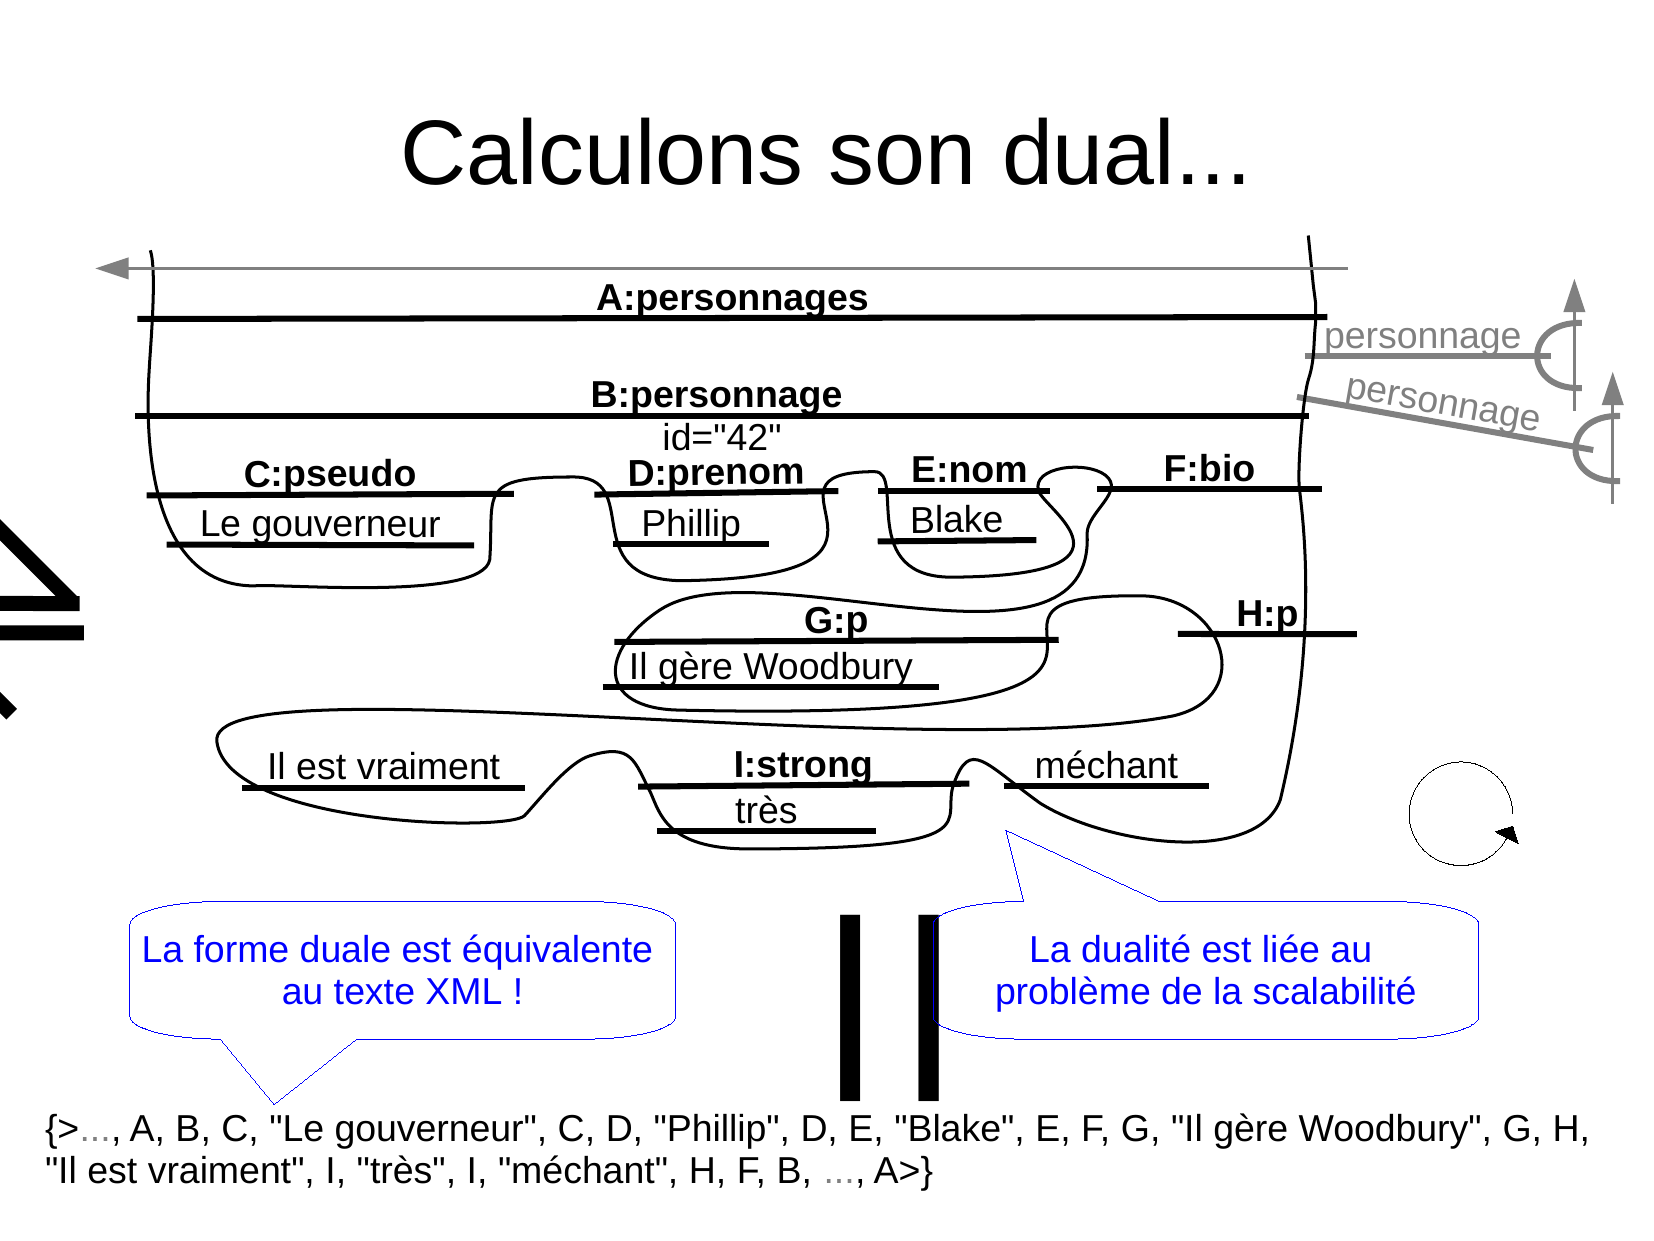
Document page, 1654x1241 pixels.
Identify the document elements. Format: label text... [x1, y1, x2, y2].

text_box = [590, 865, 1023, 986]
text_box {>..., A, B, C, "Le gouverneur", C, D, "Phillip", D, E, "Blake", E, F, G, "Il gère Woodbury", G, H, "Il est vraiment", I, "très", I, "méchant", H, F, B, ..., A>} [30, 1100, 1640, 1199]
text_box La dualité est liée au problème de la scalabilité [933, 830, 1479, 1040]
text_box [1409, 761, 1519, 866]
text_box La forme duale est équivalente au texte XML ! [129, 901, 676, 1105]
title Calculons son dual... [82, 49, 1571, 257]
